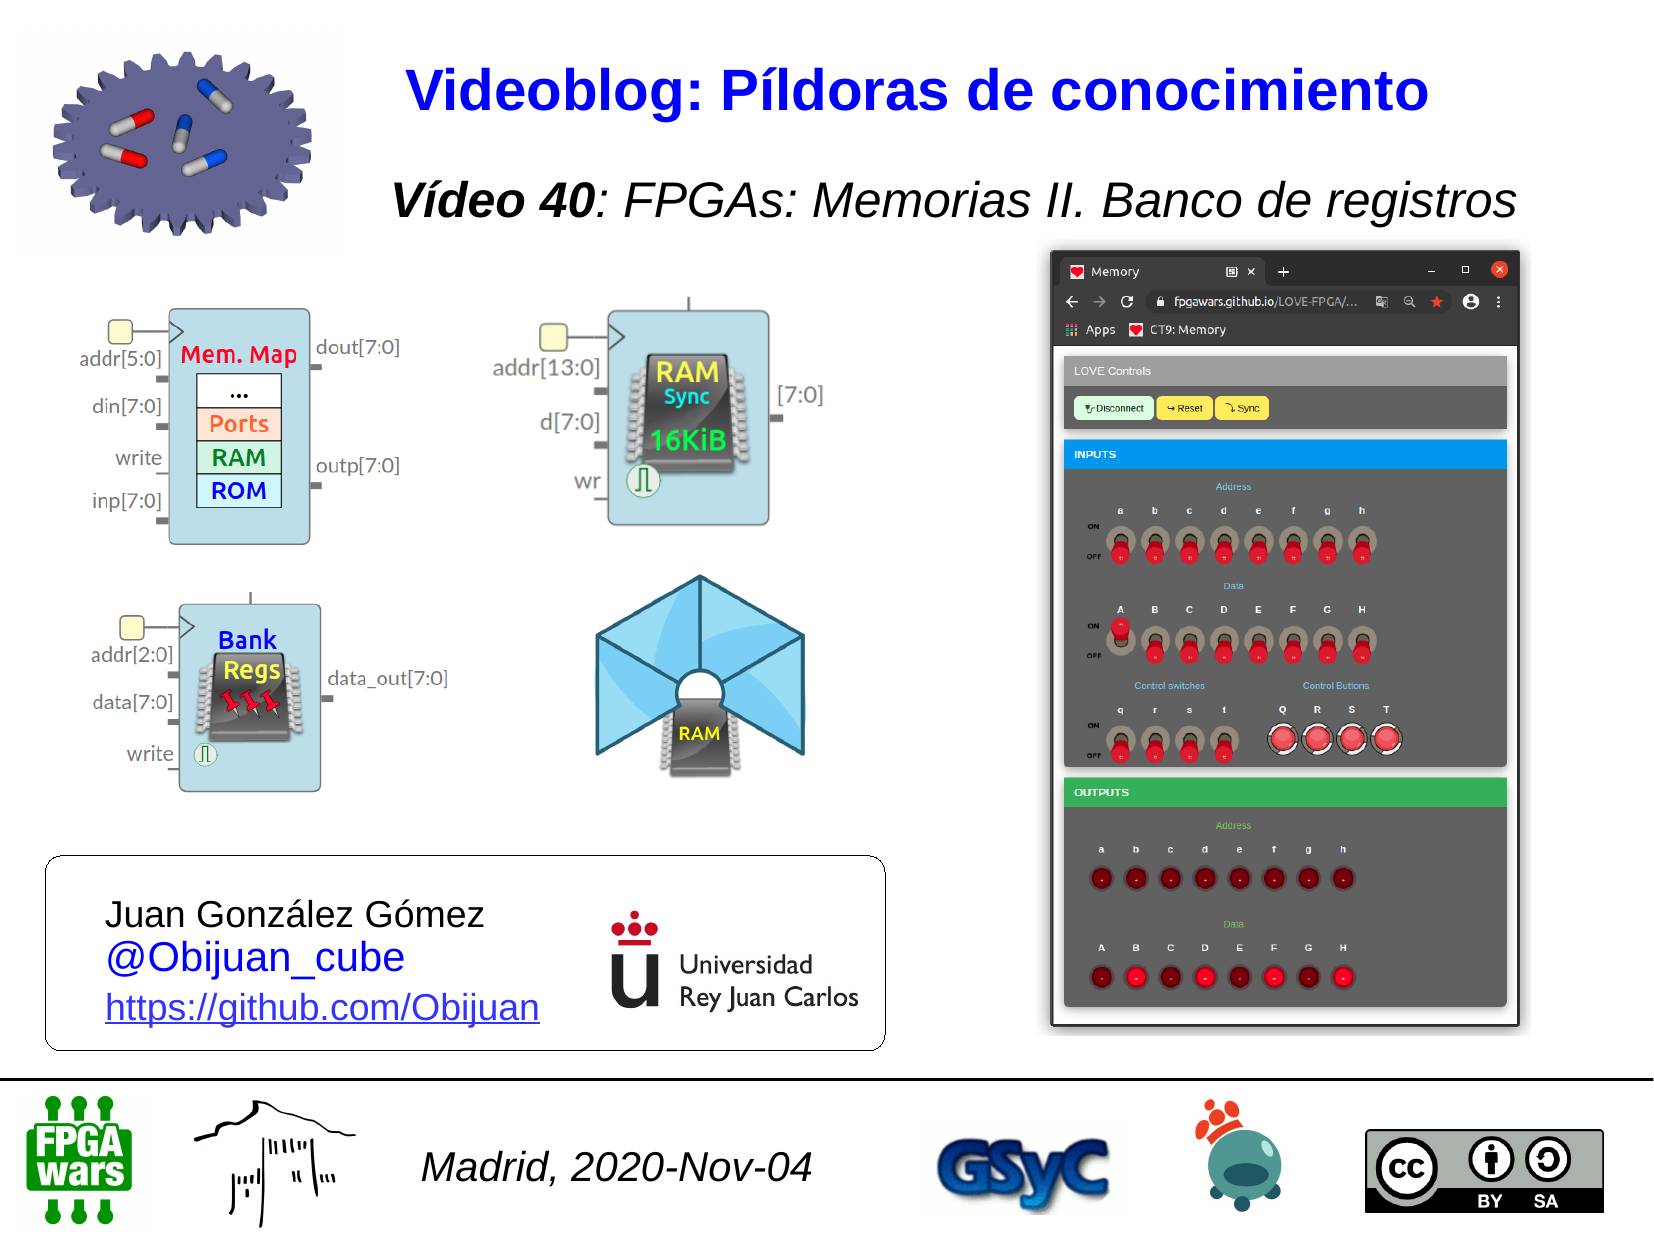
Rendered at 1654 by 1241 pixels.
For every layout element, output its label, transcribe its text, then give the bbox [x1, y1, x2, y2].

picture [1180, 1099, 1306, 1215]
picture [475, 255, 841, 545]
text_box Vídeo 40: FPGAs: Memorias II. Banco de registros [390, 144, 1576, 256]
title Videoblog: Píldoras de conocimiento [405, 15, 1456, 144]
picture [570, 555, 826, 821]
text_box @Obijuan_cube [90, 926, 451, 1002]
text_box Madrid, 2020-Nov-04 [376, 1120, 857, 1214]
picture [75, 585, 466, 801]
picture [1036, 239, 1531, 1036]
picture [15, 1095, 150, 1230]
picture [919, 1120, 1126, 1215]
text_box Juan González Gómez [90, 885, 601, 946]
picture [15, 28, 422, 556]
text_box [45, 855, 886, 1051]
text_box https://github.com/Obijuan [90, 978, 556, 1036]
picture [180, 1089, 376, 1241]
picture [1365, 1120, 1604, 1221]
picture [595, 900, 871, 1021]
